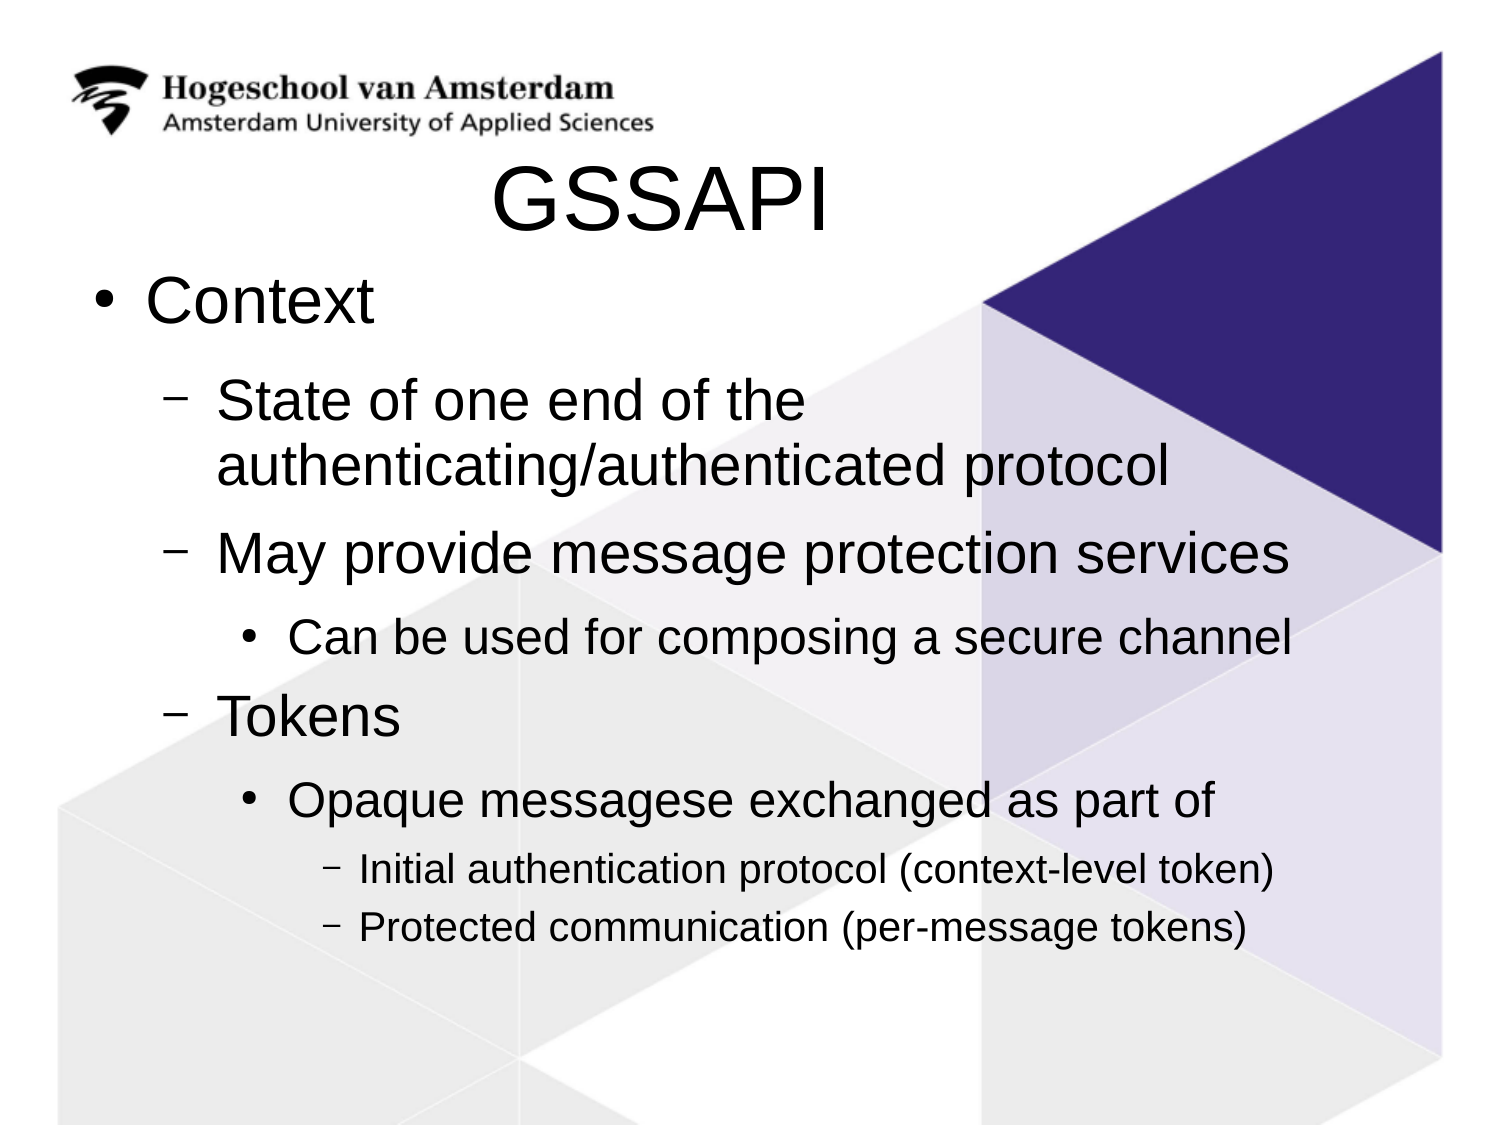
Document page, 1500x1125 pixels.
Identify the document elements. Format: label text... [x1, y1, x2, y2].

title GSSAPI [24, 77, 1300, 319]
list Context State of one end of the authenticating/authenticated protocol May provide message protection services Can be used for composing a secure channel Tokens Opaque messagese exchanged as part of Initial authentication protocol (context-level token) Protected communication (per-message tokens) [75, 263, 1430, 1063]
picture [0, 0, 1500, 1125]
